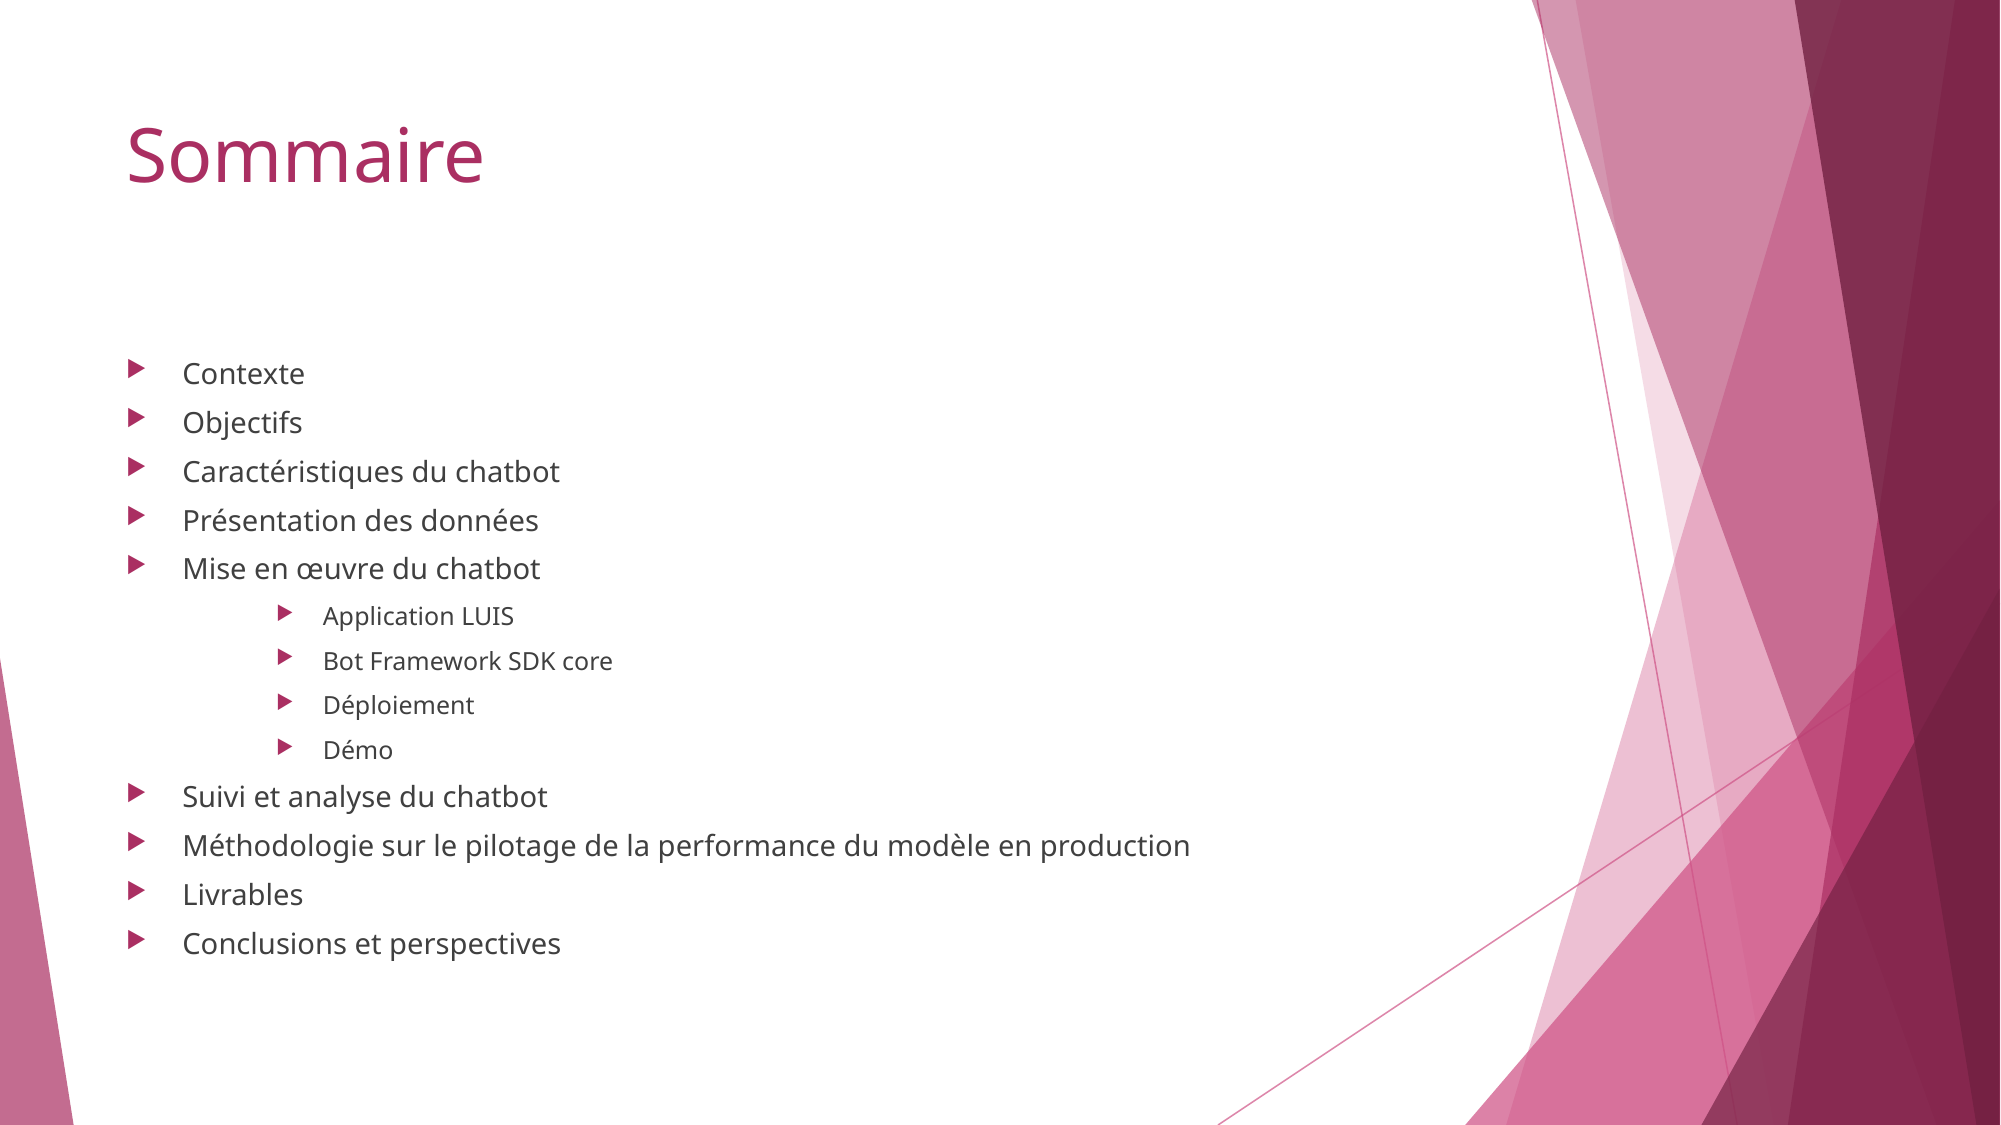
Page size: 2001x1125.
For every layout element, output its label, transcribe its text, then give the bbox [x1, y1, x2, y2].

list Contexte Objectifs Caractéristiques du chatbot Présentation des données Mise en œuvre du chatbot Application LUIS Bot Framework SDK core Déploiement Démo Suivi et analyse du chatbot Méthodologie sur le pilotage de la performance du modèle en production Livrables Conclusions et perspectives [111, 354, 1522, 992]
title Sommaire [111, 99, 1522, 317]
